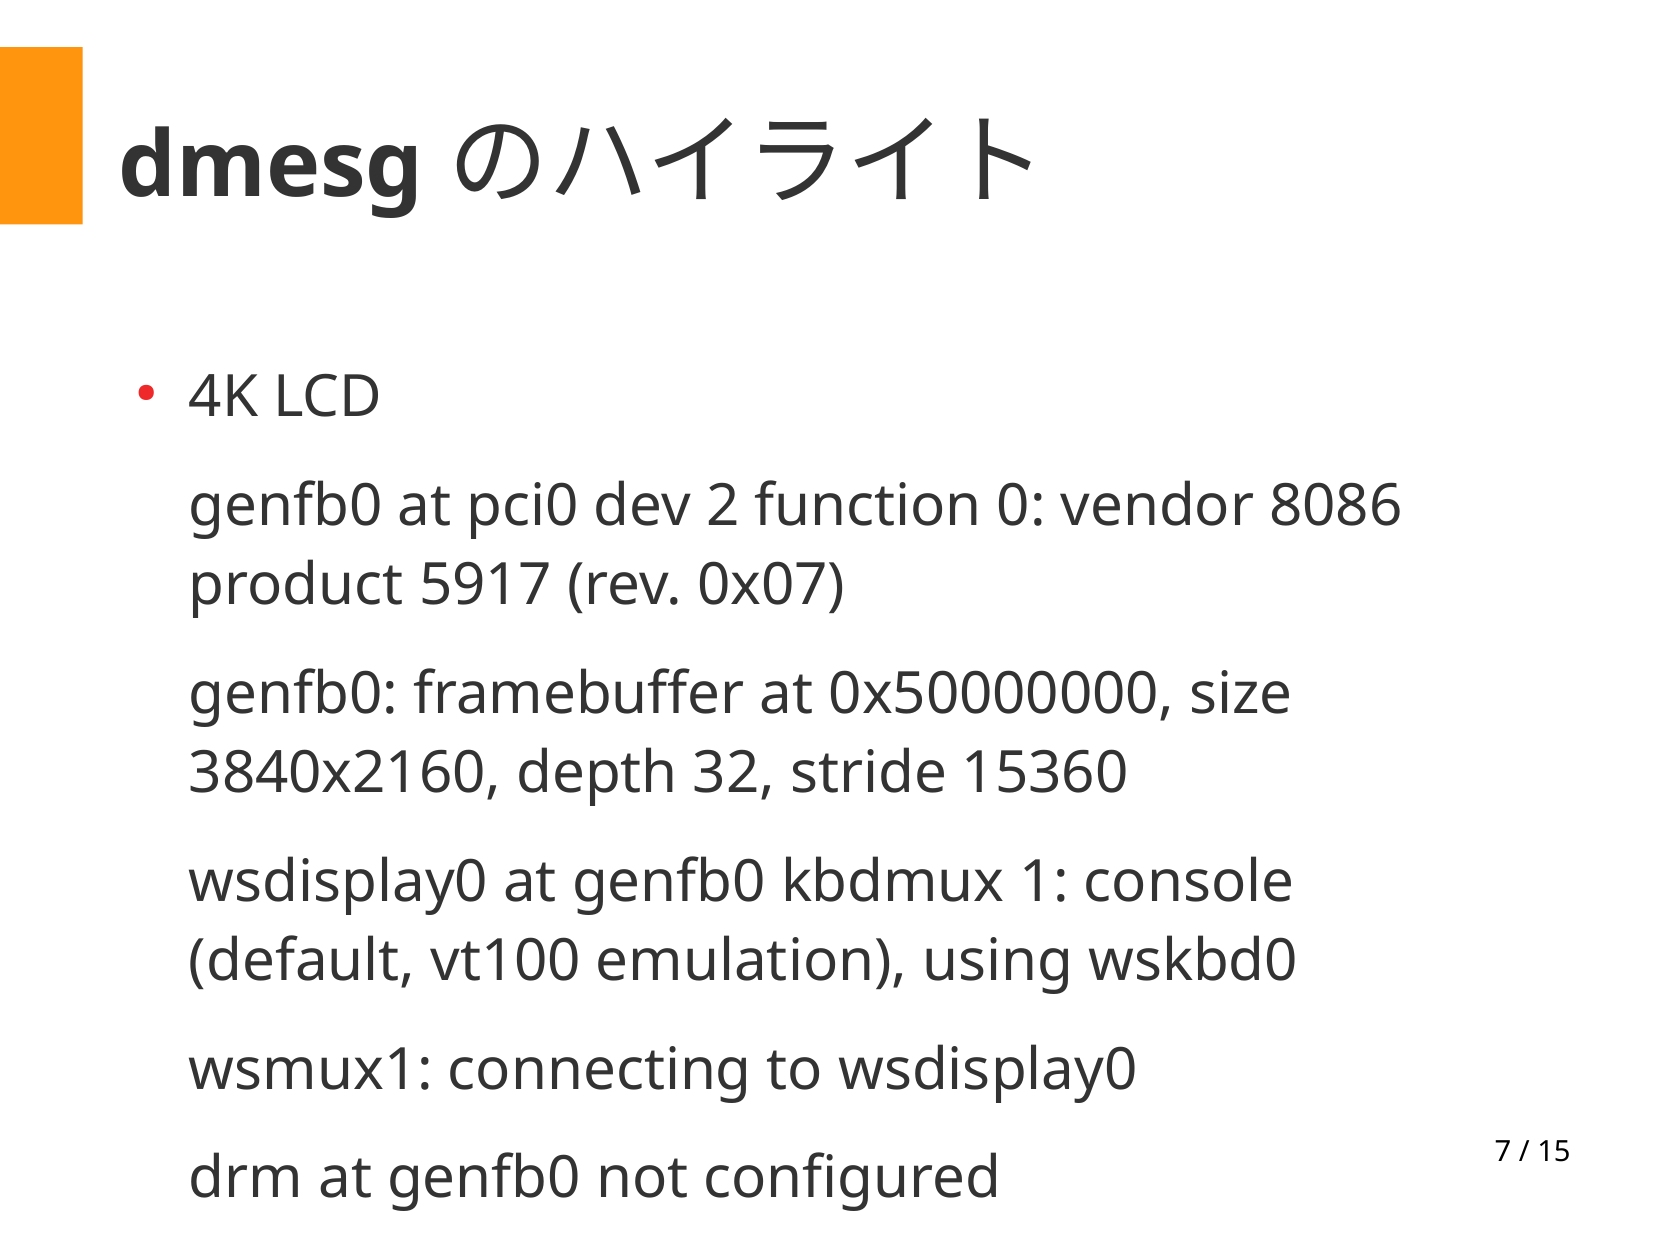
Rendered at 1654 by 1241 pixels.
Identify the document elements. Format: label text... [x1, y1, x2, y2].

list 4K LCD genfb0 at pci0 dev 2 function 0: vendor 8086 product 5917 (rev. 0x07) genfb0: framebuffer at 0x50000000, size 3840x2160, depth 32, stride 15360 wsdisplay0 at genfb0 kbdmux 1: console (default, vt100 emulation), using wskbd0 wsmux1: connecting to wsdisplay0 drm at genfb0 not configured [118, 354, 1536, 1074]
title dmesgのハイライト [118, 49, 1571, 257]
